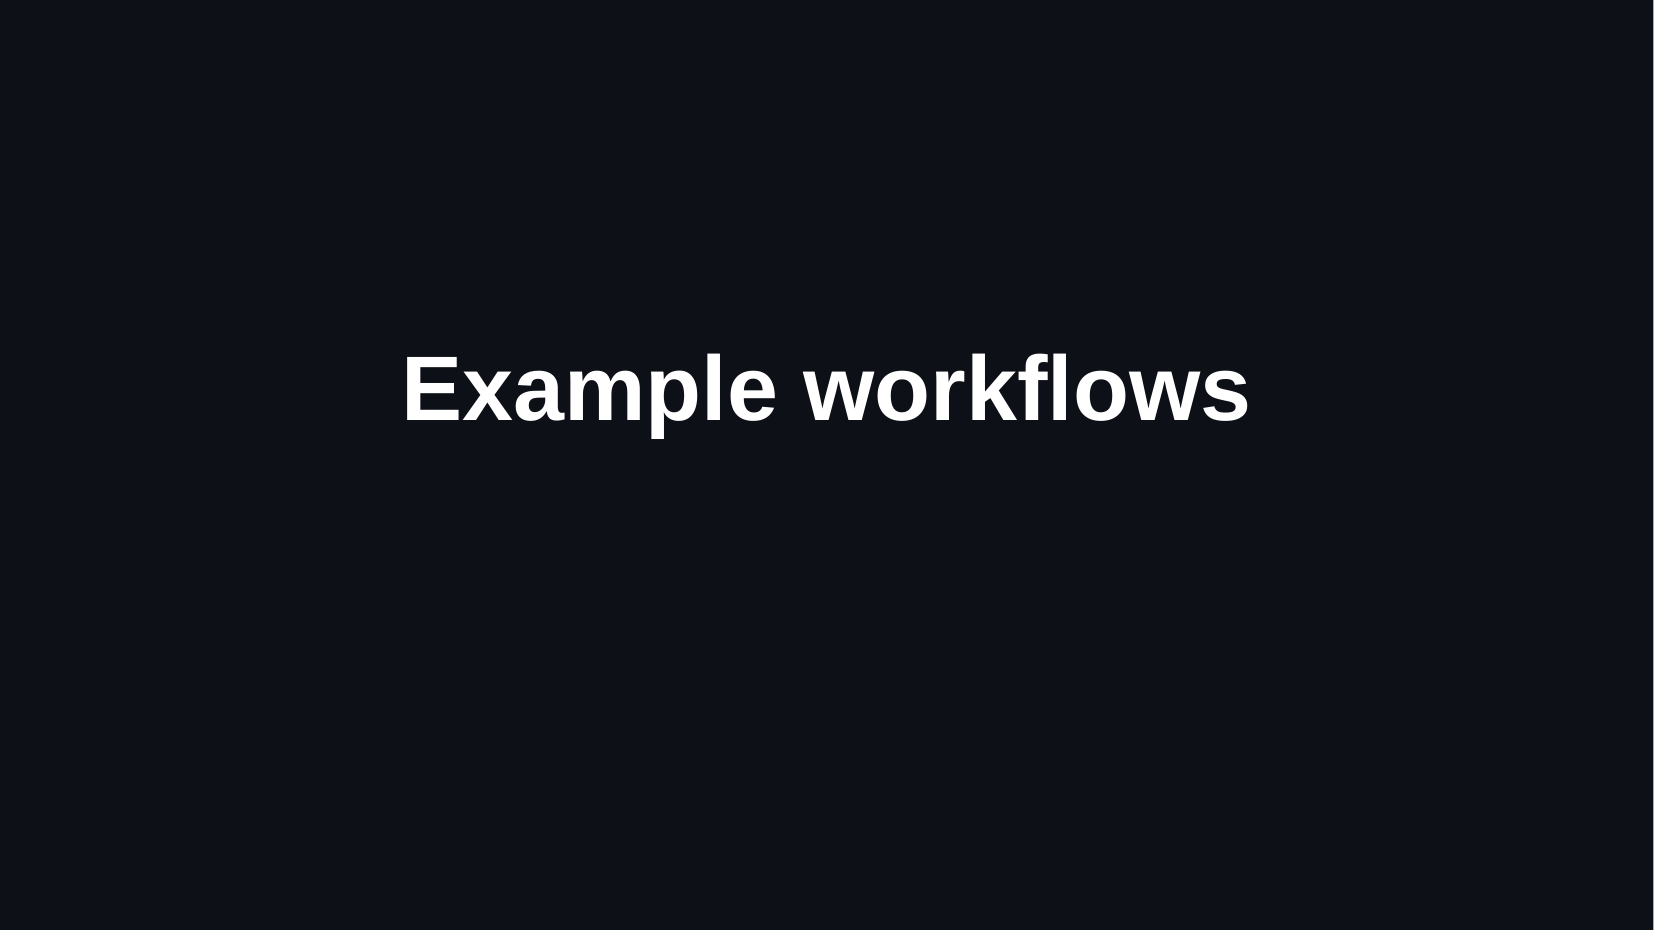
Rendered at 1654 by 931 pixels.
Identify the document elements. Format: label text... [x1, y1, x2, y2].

subtitle Example workflows [82, 337, 1571, 515]
